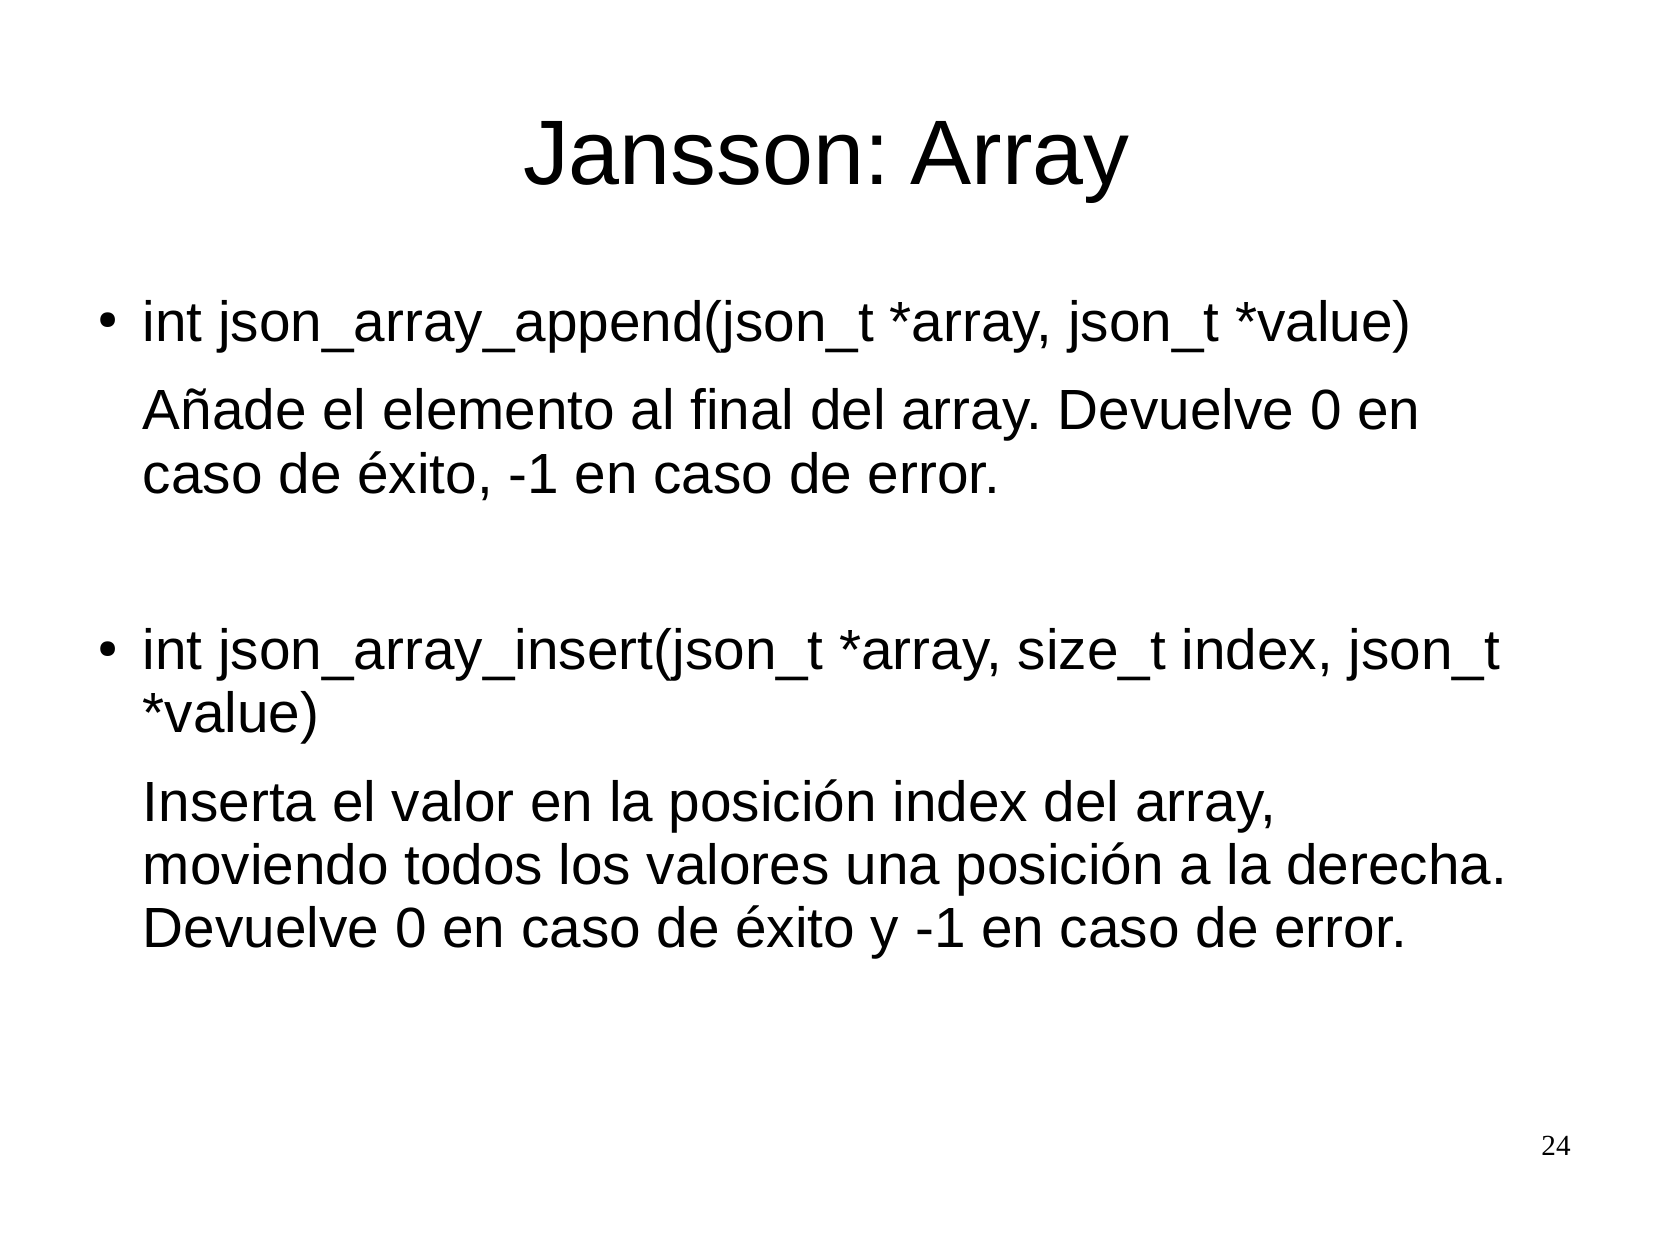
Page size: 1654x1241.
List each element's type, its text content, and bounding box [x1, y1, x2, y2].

list int json_array_append(json_t *array, json_t *value) Añade el elemento al final del array. Devuelve 0 en caso de éxito, -1 en caso de error. int json_array_insert(json_t *array, size_t index, json_t *value) Inserta el valor en la posición index del array, moviendo todos los valores una posición a la derecha. Devuelve 0 en caso de éxito y -1 en caso de error. [82, 290, 1538, 1010]
title Jansson: Array [82, 49, 1571, 257]
